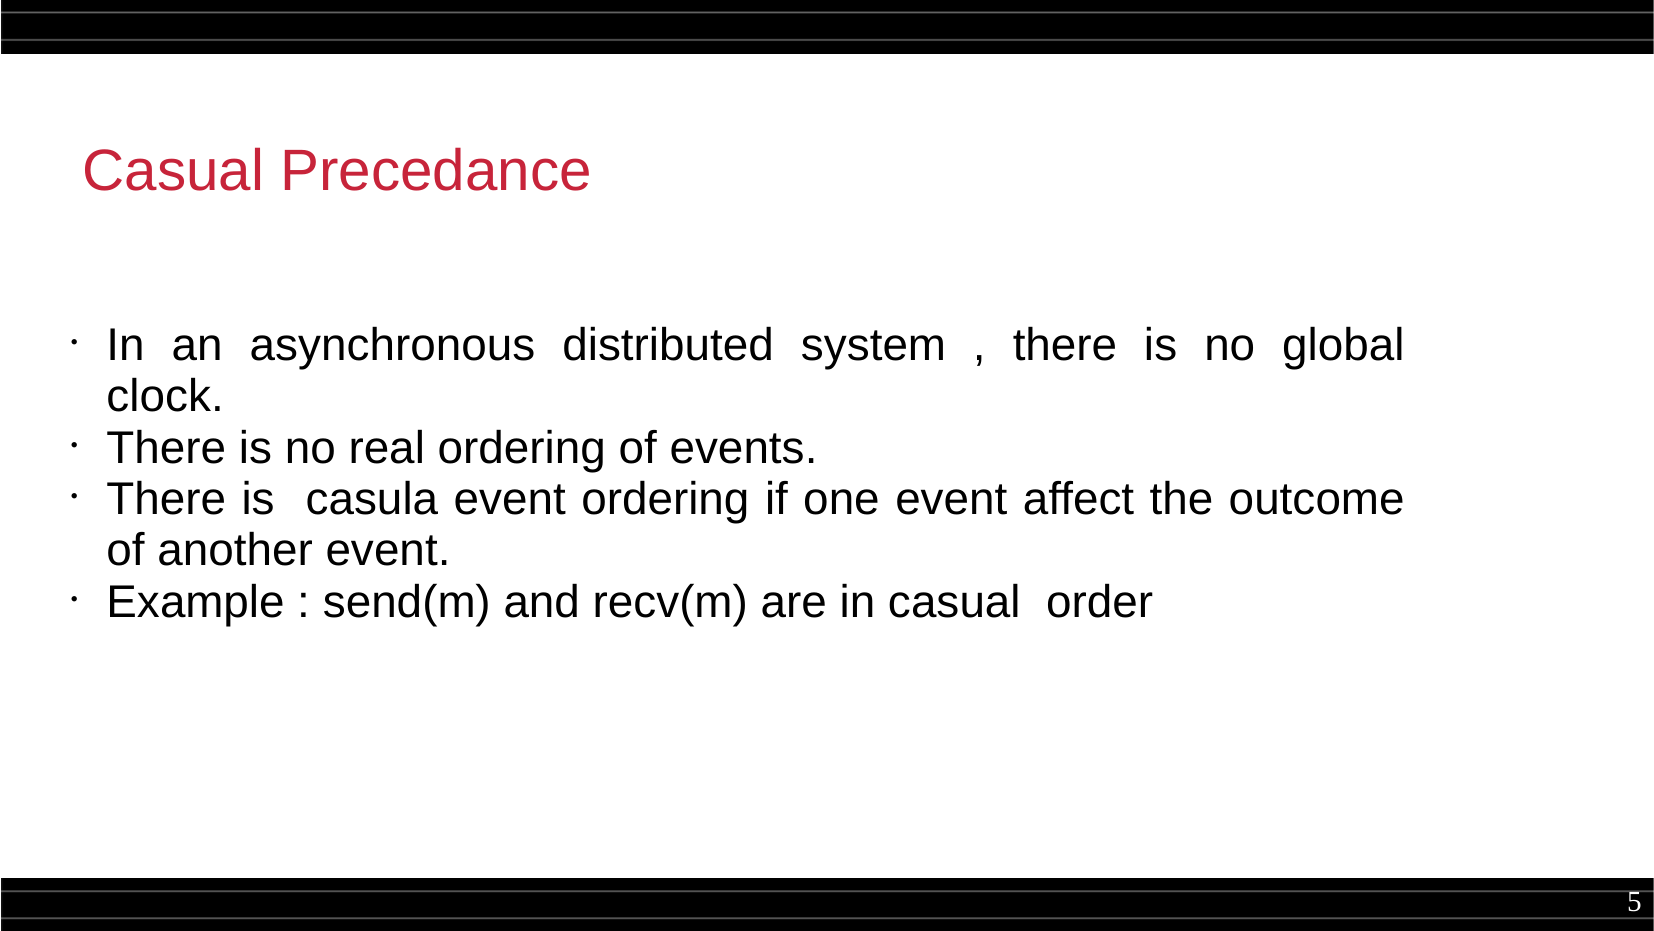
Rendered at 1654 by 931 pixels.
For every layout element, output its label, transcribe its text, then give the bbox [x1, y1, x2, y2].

subtitle In an asynchronous distributed system , there is no global clock. There is no real ordering of events. There is casula event ordering if one event affect the outcome of another event. Example : send(m) and recv(m) are in casual order [70, 200, 1406, 746]
picture [1, 0, 1654, 54]
picture [1, 878, 1654, 931]
title Casual Precedance [82, 92, 1571, 249]
